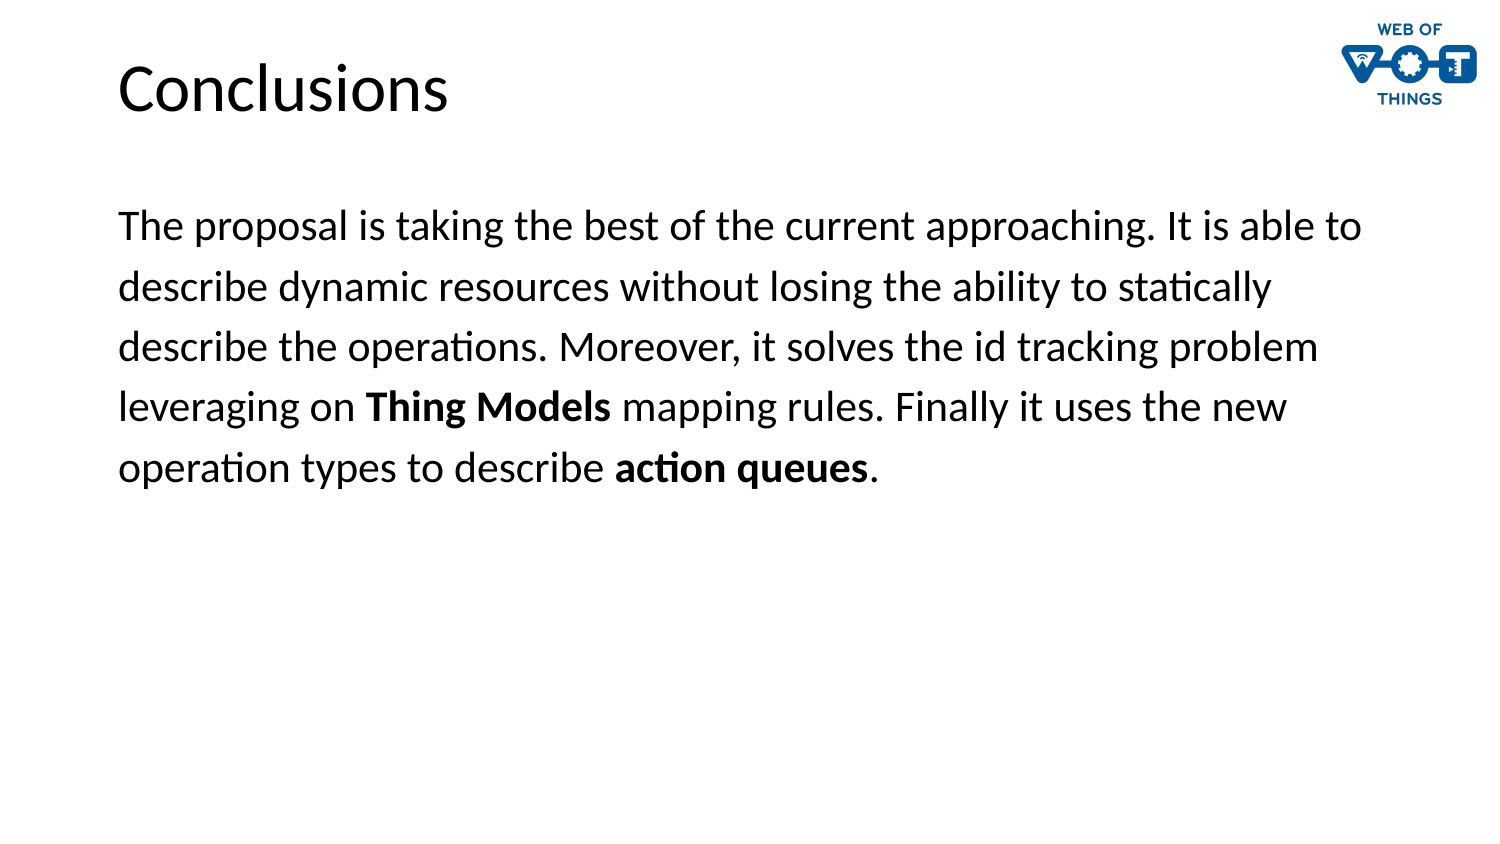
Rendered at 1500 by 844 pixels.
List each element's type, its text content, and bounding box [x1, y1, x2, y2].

picture [1326, 14, 1492, 114]
title Conclusions [103, 44, 1397, 181]
list The proposal is taking the best of the current approaching. It is able to describe dynamic resources without losing the ability to statically describe the operations. Moreover, it solves the id tracking problem leveraging on Thing Models mapping rules. Finally it uses the new operation types to describe action queues. [103, 181, 1397, 760]
